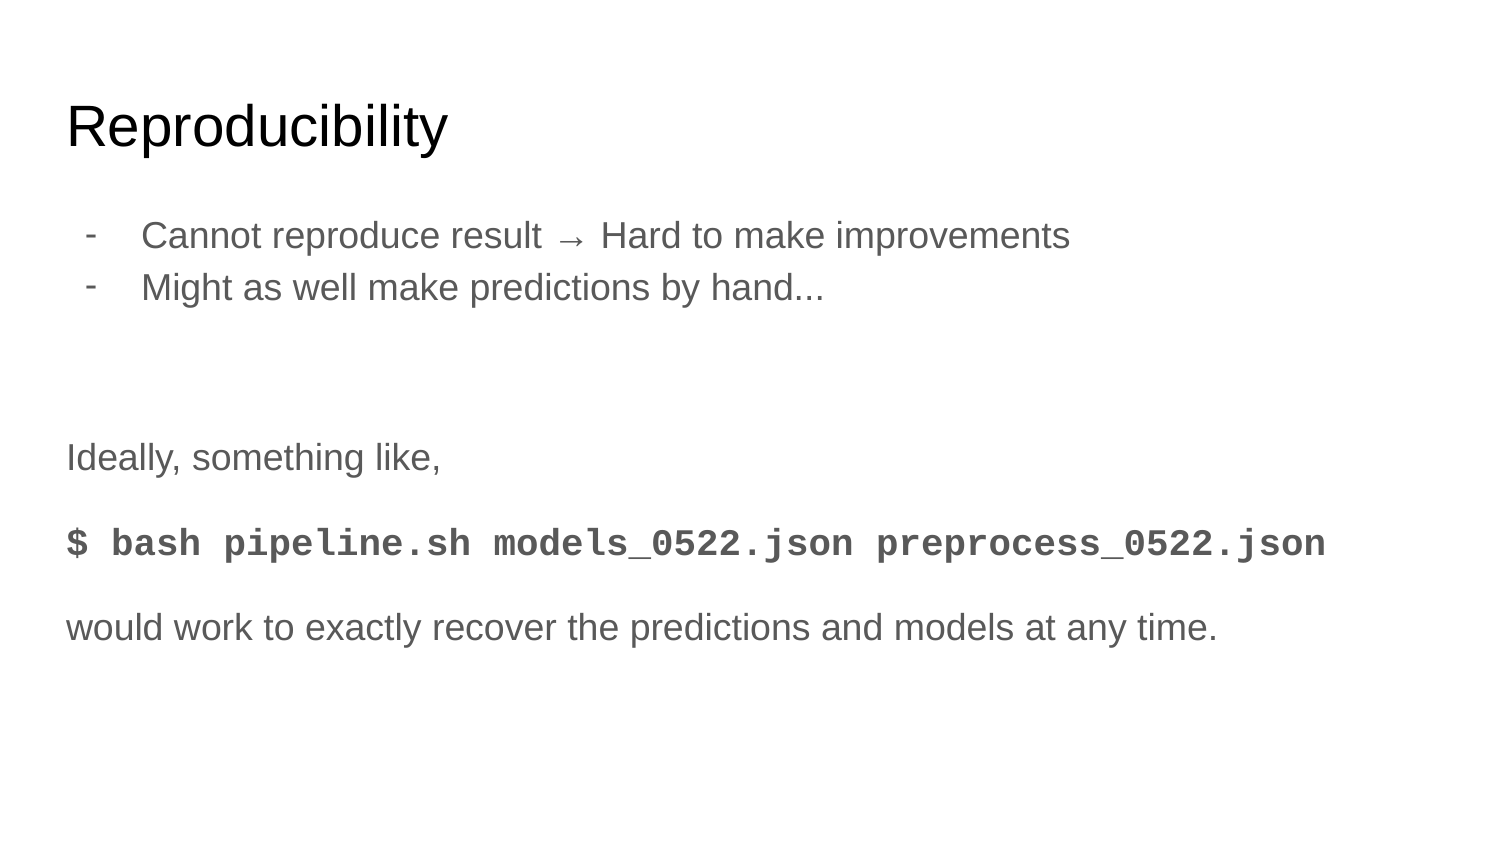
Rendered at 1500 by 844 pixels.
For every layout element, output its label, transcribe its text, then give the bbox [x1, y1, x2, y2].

title Reproducibility [51, 72, 1449, 167]
list Cannot reproduce result → Hard to make improvements Might as well make predictions by hand... Ideally, something like, $ bash pipeline.sh models_0522.json preprocess_0522.json would work to exactly recover the predictions and models at any time. [51, 189, 1449, 750]
